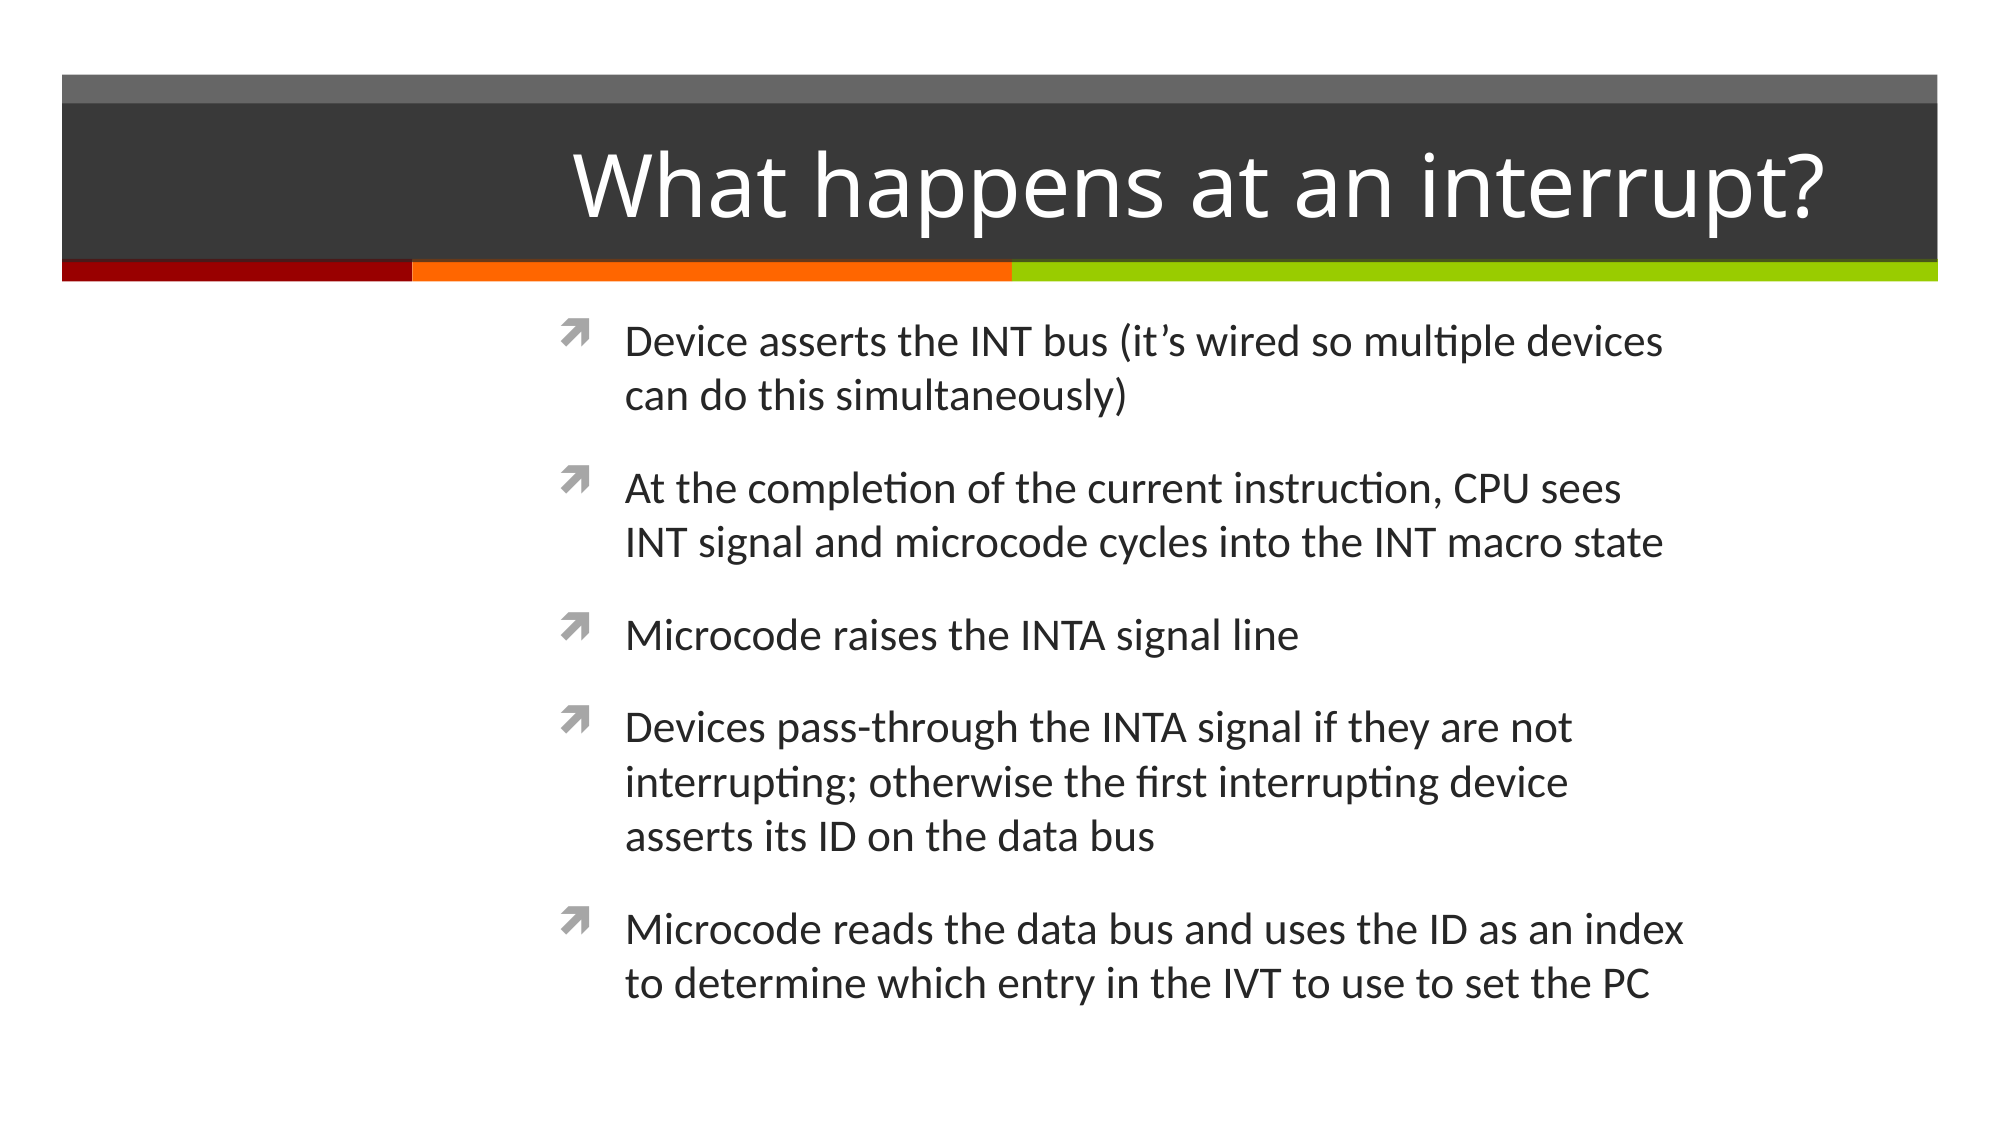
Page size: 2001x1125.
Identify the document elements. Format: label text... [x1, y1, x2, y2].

title What happens at an interrupt? [62, 103, 1938, 263]
list Device asserts the INT bus (it’s wired so multiple devices can do this simultaneously) At the completion of the current instruction, CPU sees INT signal and microcode cycles into the INT macro state Microcode raises the INTA signal line Devices pass-through the INTA signal if they are not interrupting; otherwise the first interrupting device asserts its ID on the data bus Microcode reads the data bus and uses the ID as an index to determine which entry in the IVT to use to set the PC [542, 303, 1704, 1098]
